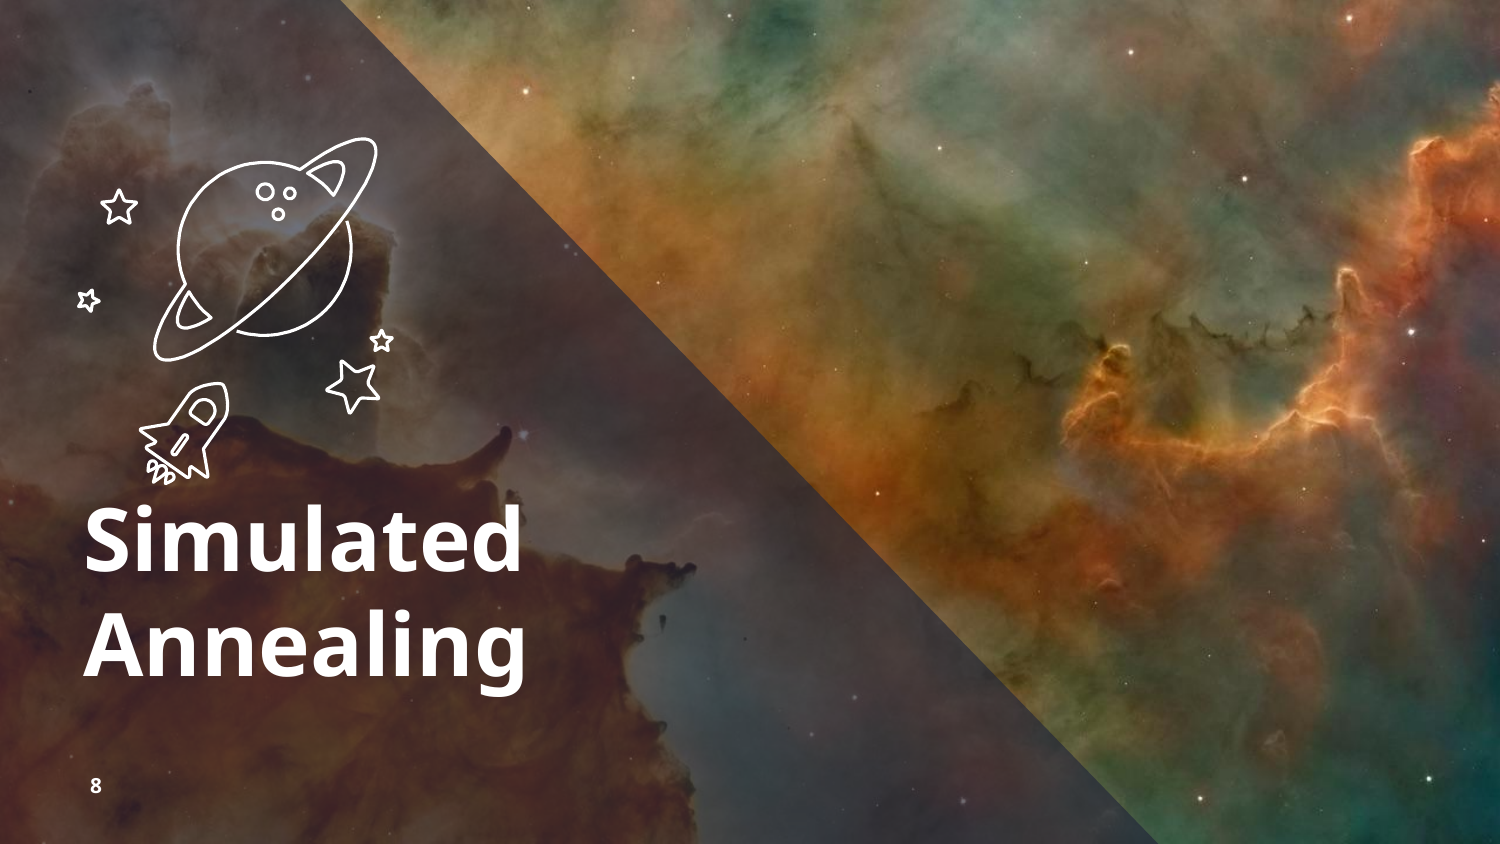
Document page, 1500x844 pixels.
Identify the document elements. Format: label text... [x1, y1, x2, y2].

slide_number <number> [75, 766, 165, 807]
picture [342, 0, 1500, 844]
title Simulated Annealing [68, 518, 721, 709]
